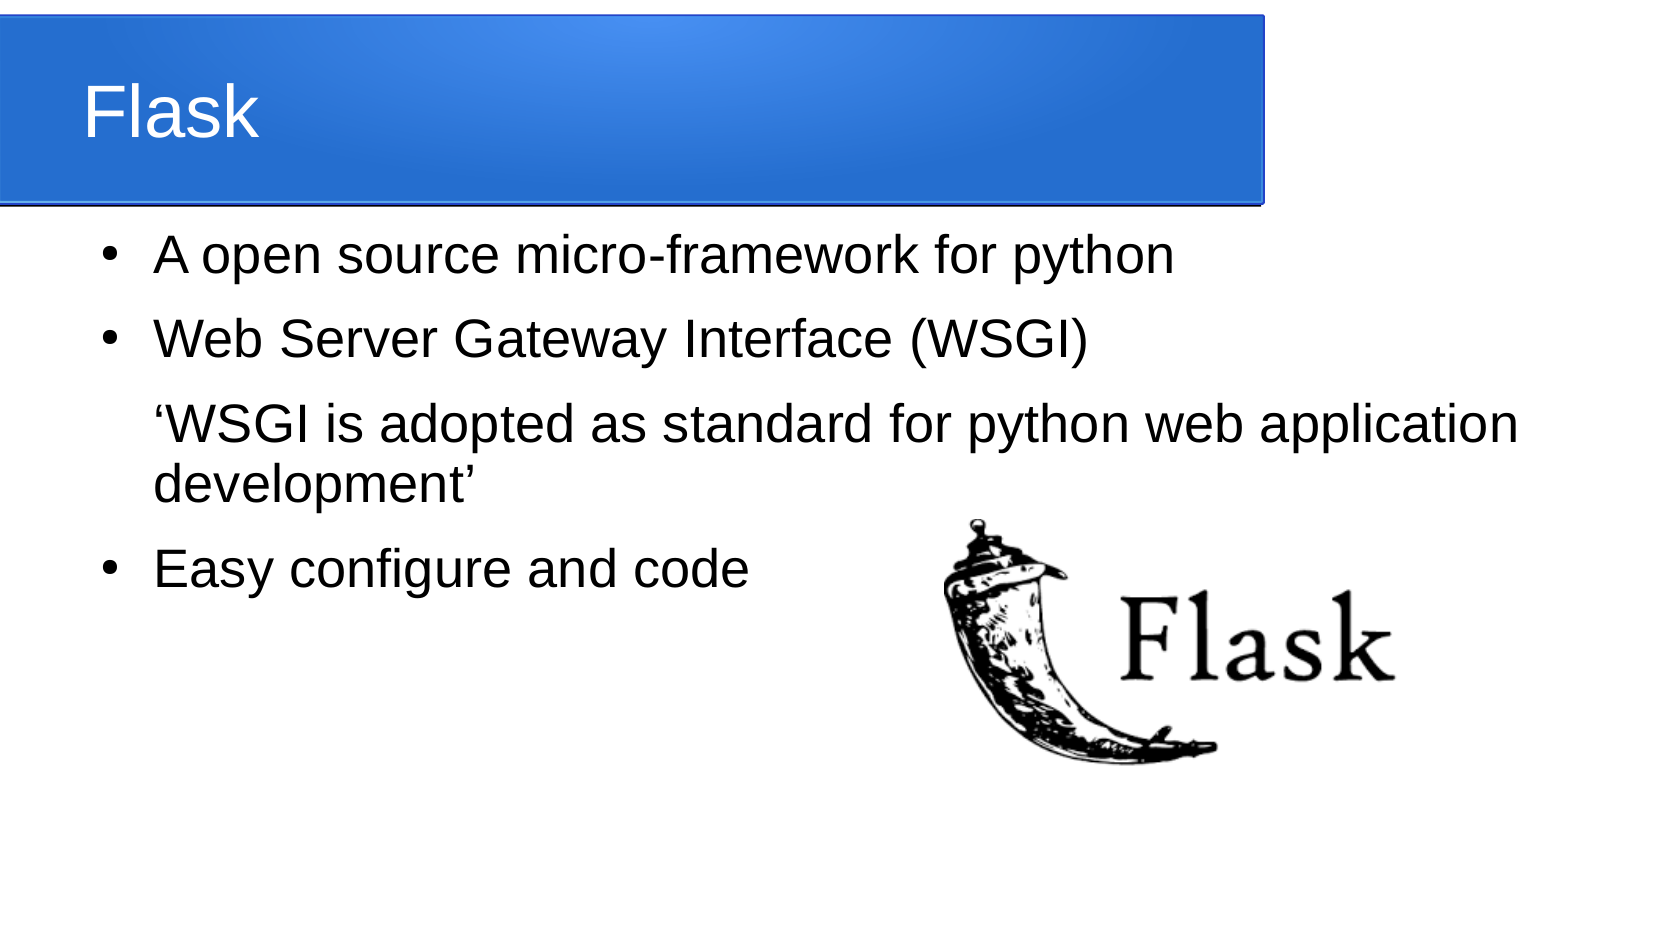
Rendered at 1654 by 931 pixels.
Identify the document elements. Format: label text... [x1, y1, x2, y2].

picture [944, 519, 1414, 783]
list A open source micro-framework for python Web Server Gateway Interface (WSGI) ‘WSGI is adopted as standard for python web application development’ Easy configure and code [82, 224, 1571, 764]
title Flask [82, 35, 1235, 189]
